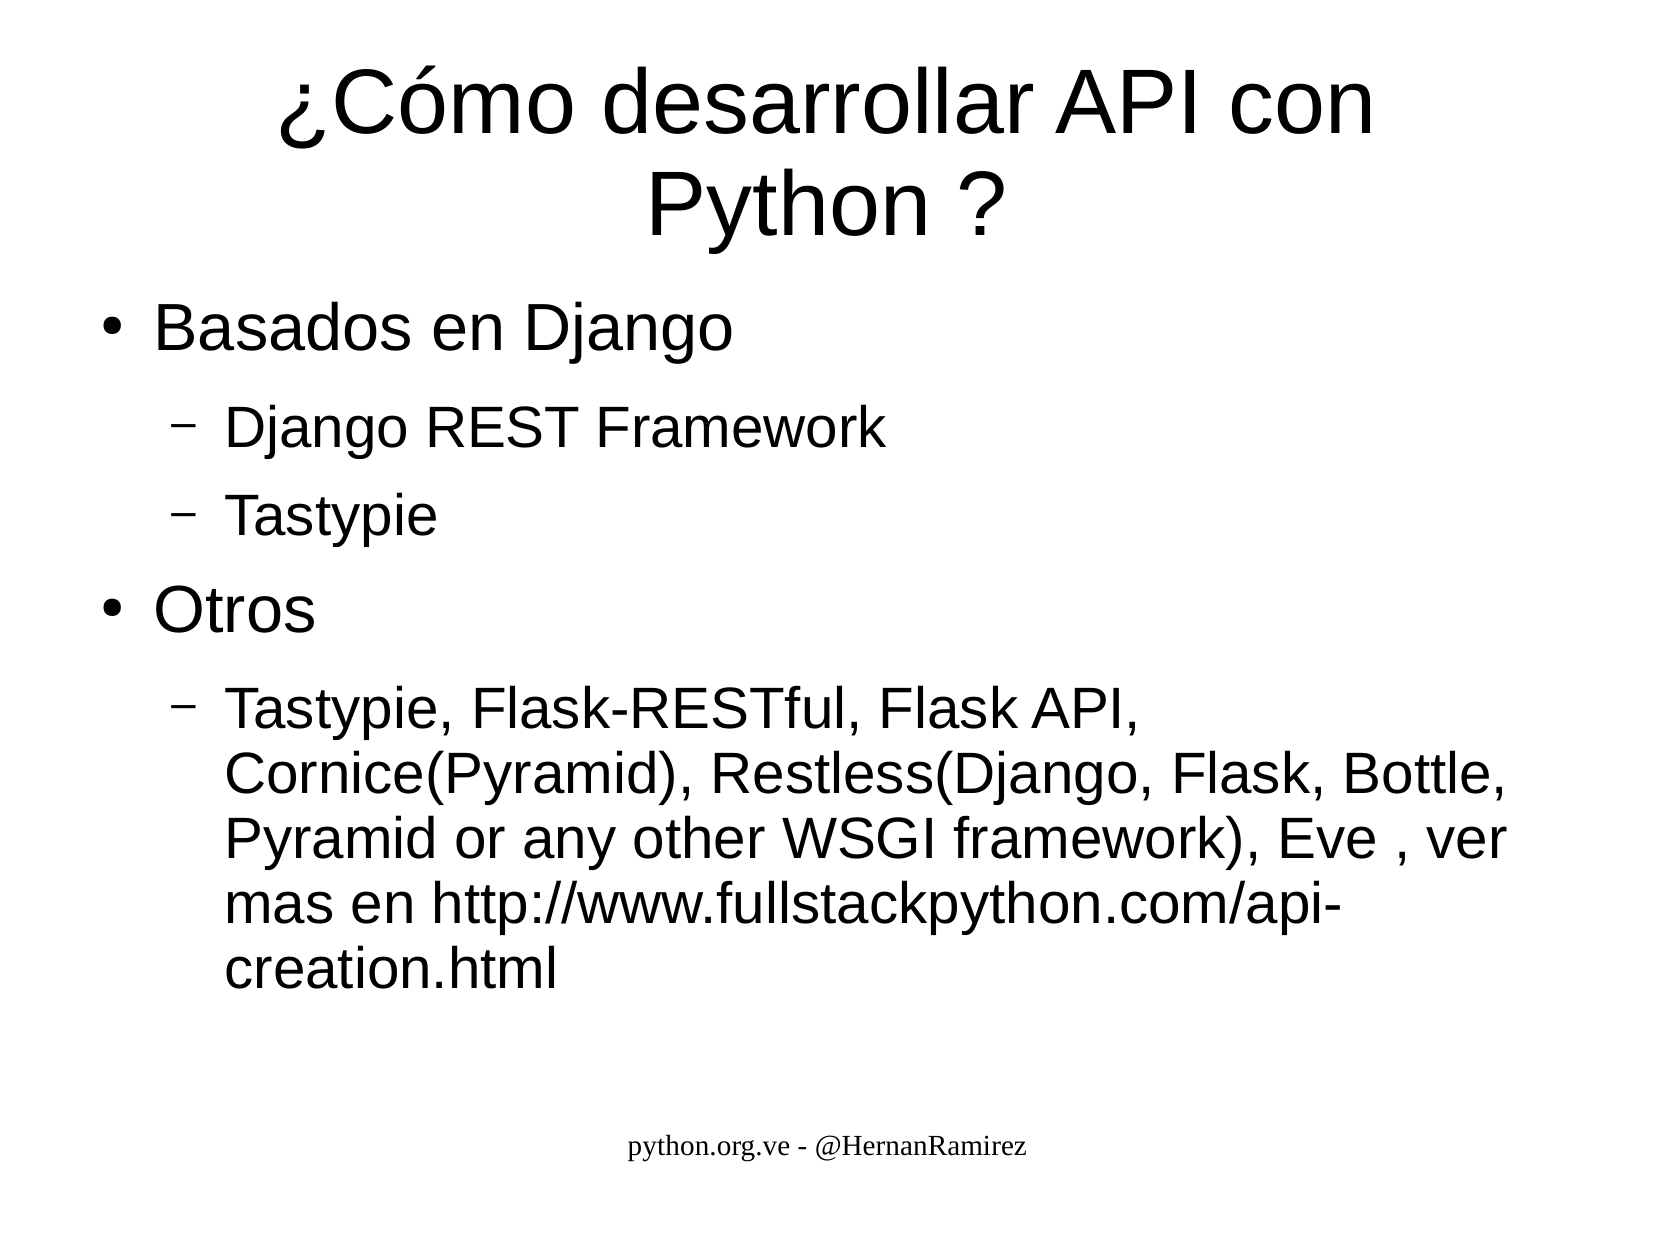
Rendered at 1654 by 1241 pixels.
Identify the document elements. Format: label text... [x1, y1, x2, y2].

list Basados en Django Django REST Framework Tastypie Otros Tastypie, Flask-RESTful, Flask API, Cornice(Pyramid), Restless(Django, Flask, Bottle, Pyramid or any other WSGI framework), Eve , ver mas en http://www.fullstackpython.com/api-creation.html [82, 290, 1571, 1010]
title ¿Cómo desarrollar API con Python ? [82, 49, 1571, 257]
